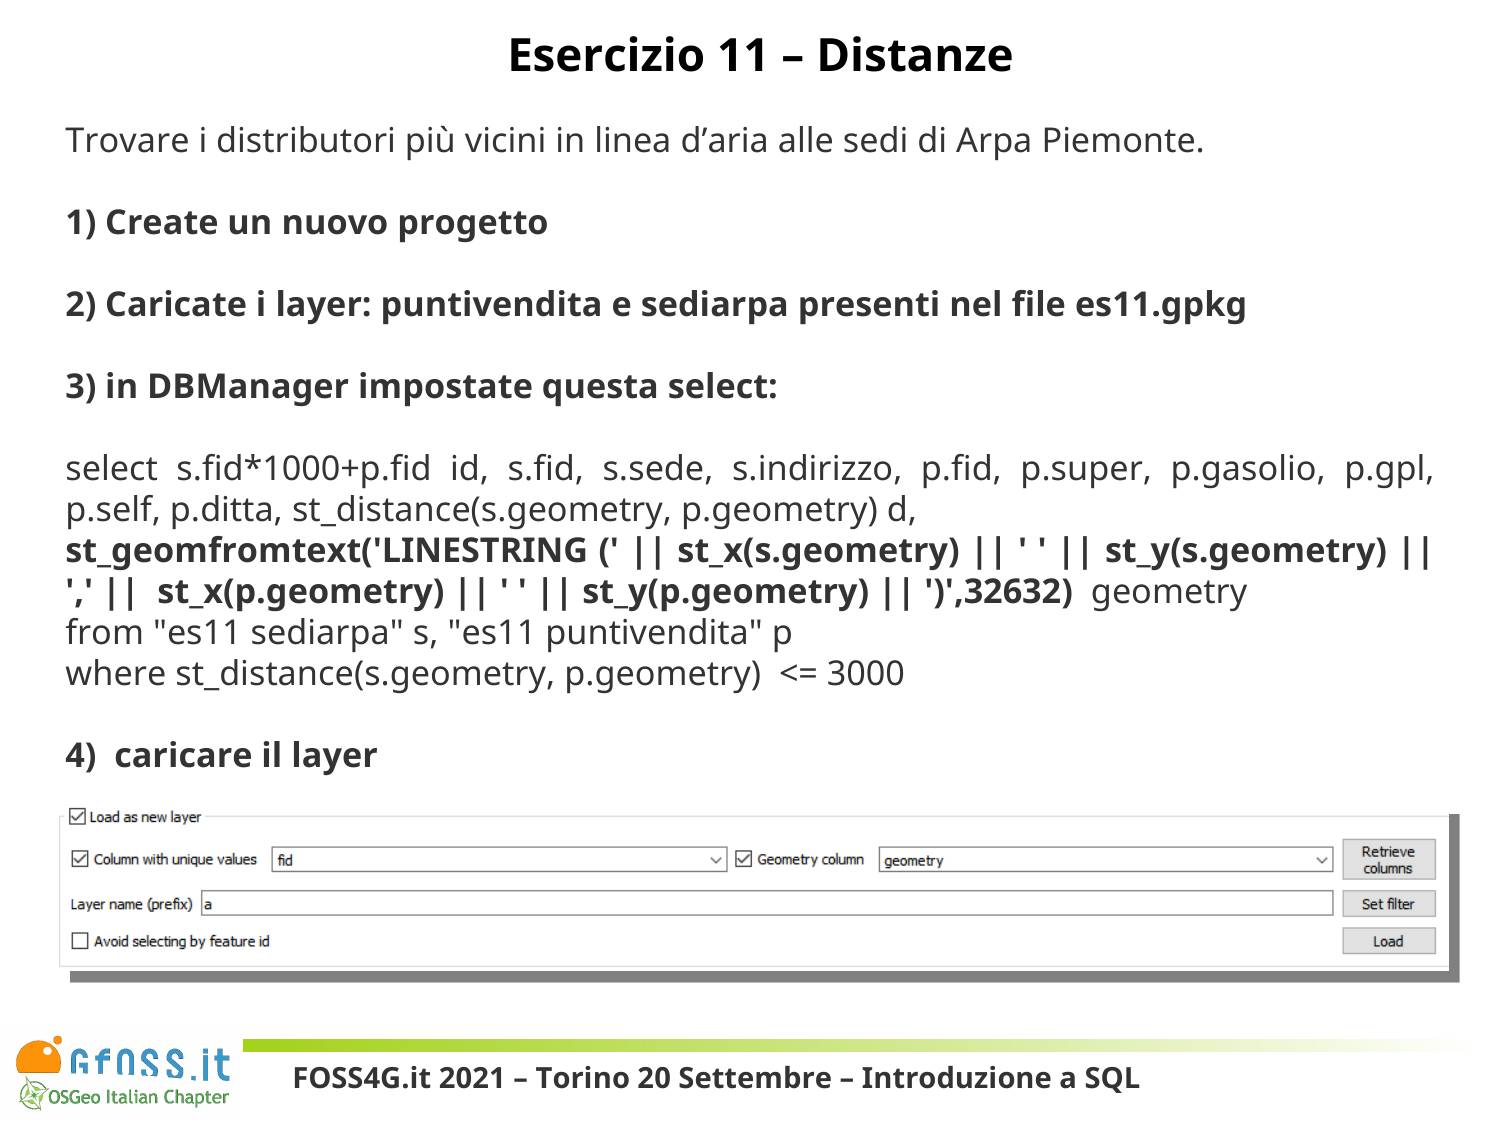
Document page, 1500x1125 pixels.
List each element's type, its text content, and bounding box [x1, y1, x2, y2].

text_box Trovare i distributori più vicini in linea d’aria alle sedi di Arpa Piemonte. 1) Create un nuovo progetto 2) Caricate i layer: puntivendita e sediarpa presenti nel file es11.gpkg 3) in DBManager impostate questa select: select s.fid*1000+p.fid id, s.fid, s.sede, s.indirizzo, p.fid, p.super, p.gasolio, p.gpl, p.self, p.ditta, st_distance(s.geometry, p.geometry) d, st_geomfromtext('LINESTRING (' || st_x(s.geometry) || ' ' || st_y(s.geometry) || ',' || st_x(p.geometry) || ' ' || st_y(p.geometry) || ')',32632) geometry from "es11 sediarpa" s, "es11 puntivendita" p where st_distance(s.geometry, p.geometry) <= 3000 4) caricare il layer [6, 110, 1495, 1028]
title Esercizio 11 – Distanze [21, 26, 1500, 82]
picture [59, 803, 1449, 971]
picture [2, 1027, 243, 1118]
